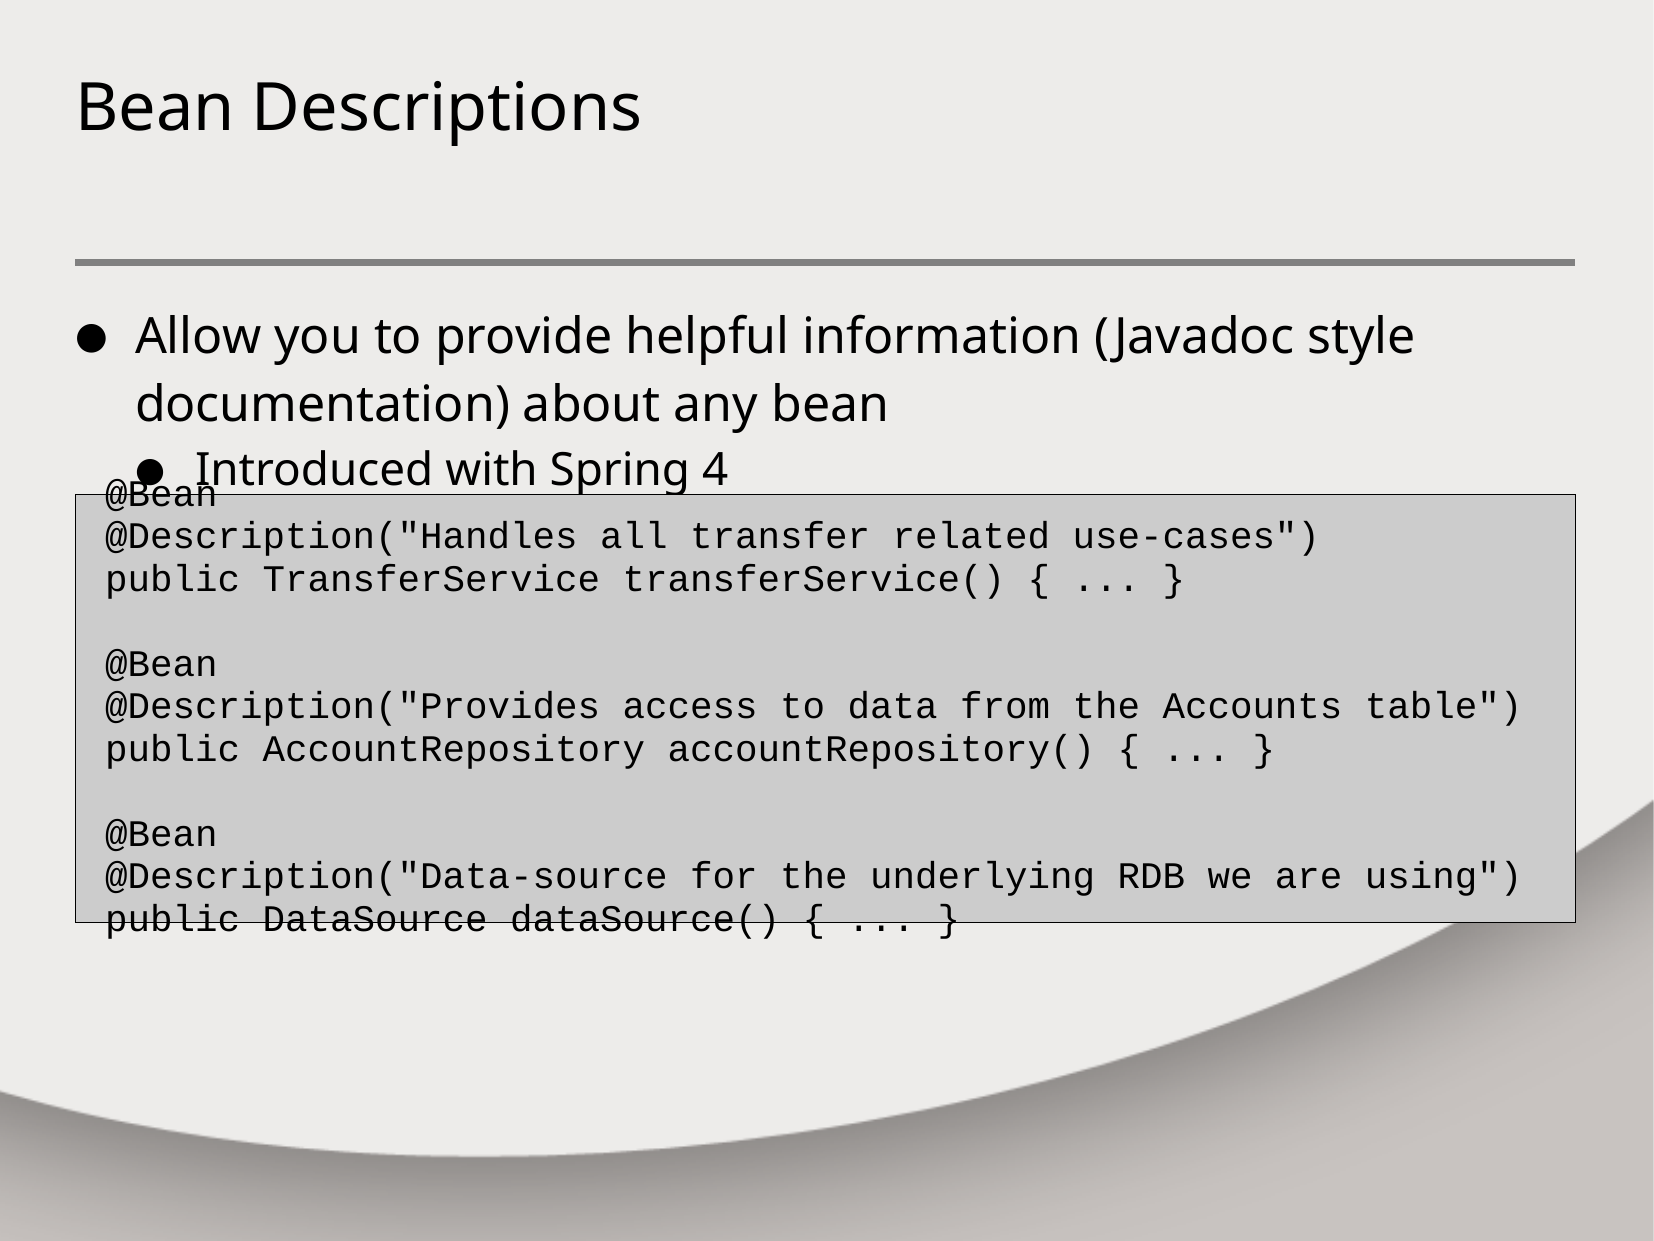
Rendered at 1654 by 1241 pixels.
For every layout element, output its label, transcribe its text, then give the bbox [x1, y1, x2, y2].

picture [0, 0, 1654, 1241]
list Allow you to provide helpful information (Javadoc style documentation) about any bean Introduced with Spring 4 [75, 300, 1576, 494]
text_box @Bean @Description("Handles all transfer related use-cases") public TransferService transferService() { ... } @Bean @Description("Provides access to data from the Accounts table") public AccountRepository accountRepository() { ... } @Bean @Description("Data-source for the underlying RDB we are using") public DataSource dataSource() { ... } [75, 494, 1576, 923]
list Allow you to provide helpful information (Javadoc style documentation) about any bean Introduced with Spring 4 [75, 923, 1576, 1163]
title Bean Descriptions [75, 75, 1576, 226]
